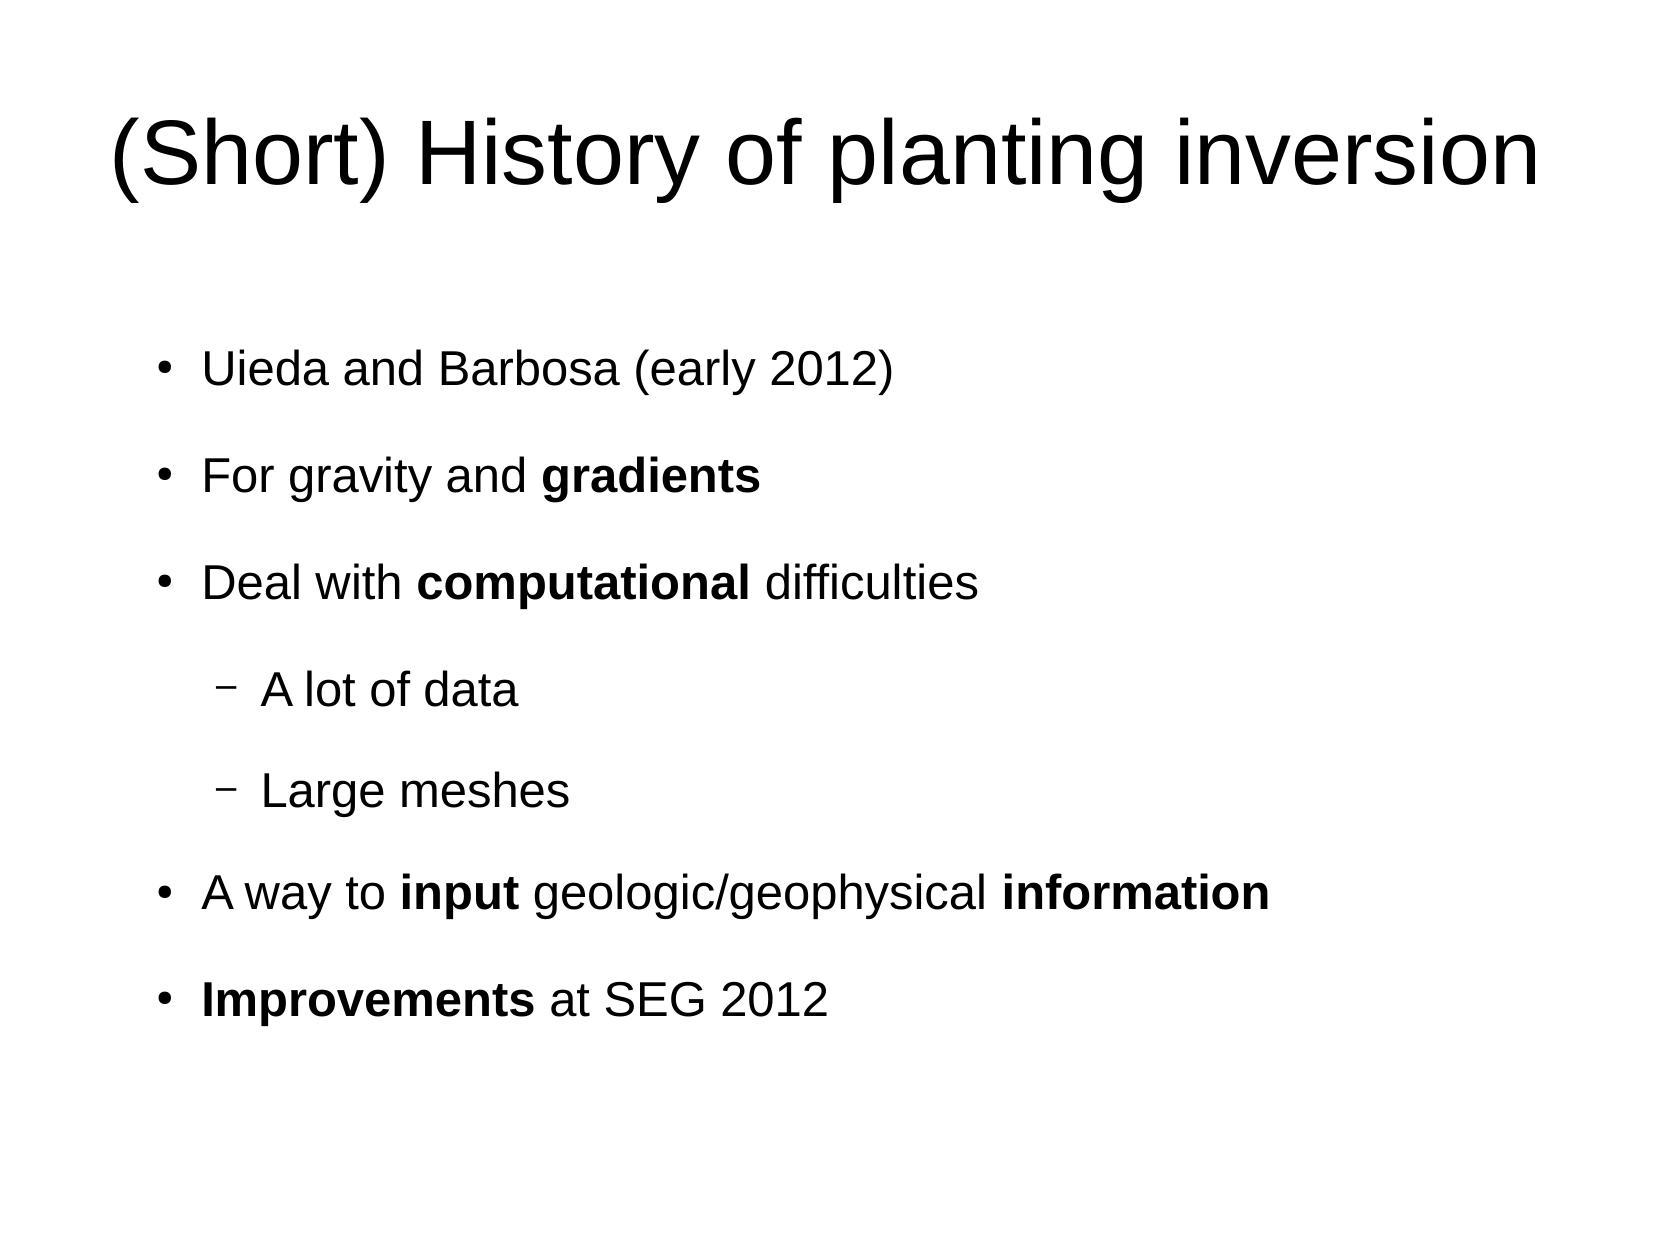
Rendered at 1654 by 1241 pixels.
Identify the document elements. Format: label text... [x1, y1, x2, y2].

list Uieda and Barbosa (early 2012) For gravity and gradients Deal with computational difficulties A lot of data Large meshes A way to input geologic/geophysical information Improvements at SEG 2012 [141, 313, 1597, 1034]
title (Short) History of planting inversion [82, 49, 1571, 257]
